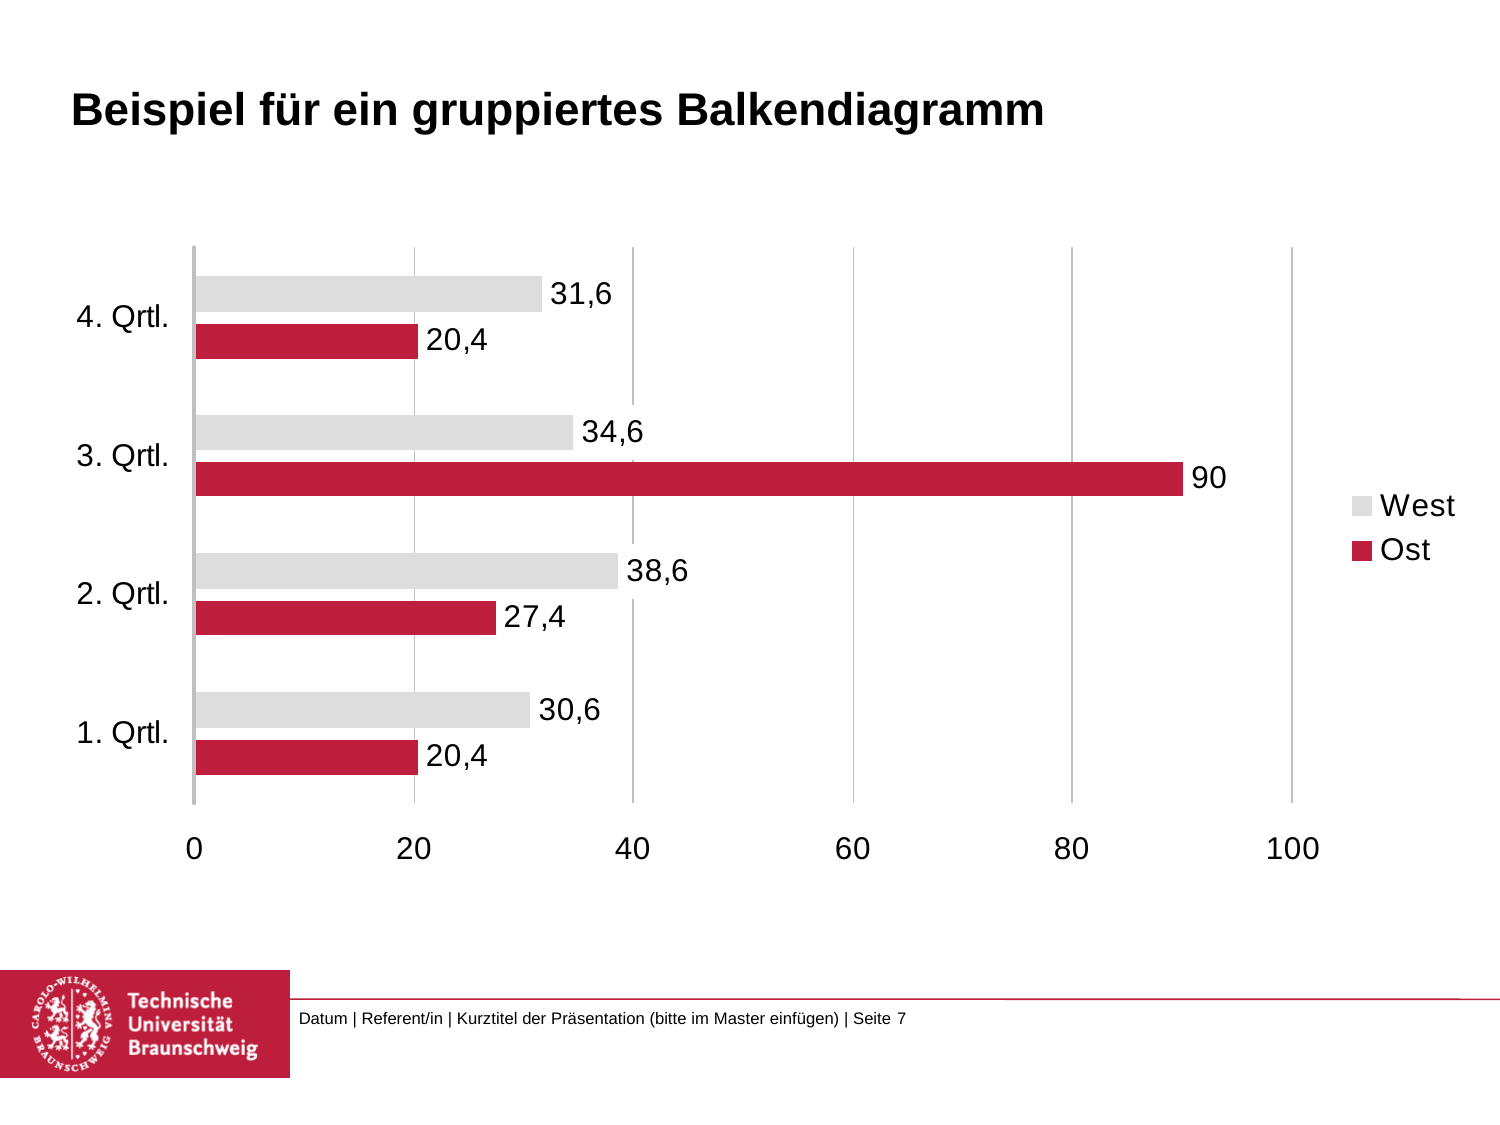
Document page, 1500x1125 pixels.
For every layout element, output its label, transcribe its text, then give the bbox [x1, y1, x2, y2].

chart [46, 222, 1478, 901]
title Beispiel für ein gruppiertes Balkendiagramm [70, 18, 1445, 135]
